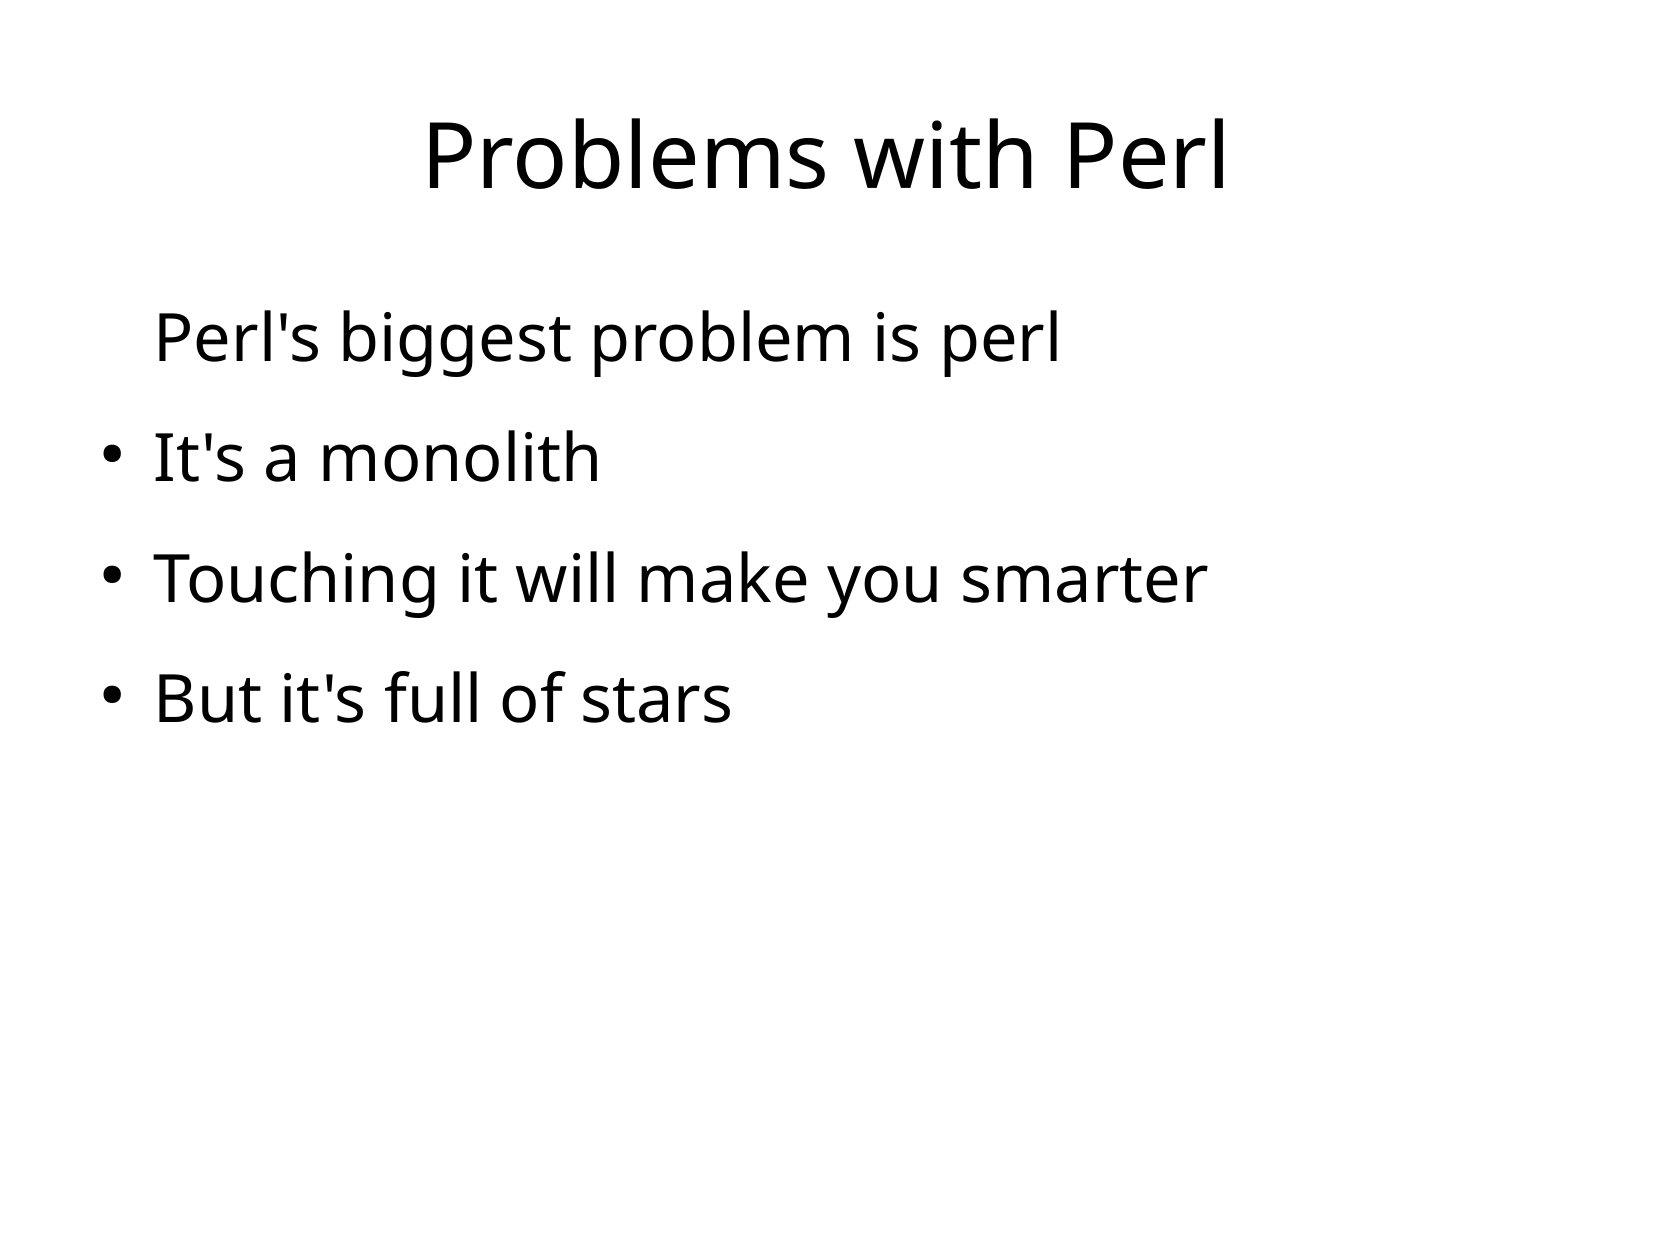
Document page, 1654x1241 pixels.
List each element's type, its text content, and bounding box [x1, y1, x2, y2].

title Problems with Perl [82, 49, 1571, 257]
list Perl's biggest problem is perl It's a monolith Touching it will make you smarter But it's full of stars [82, 290, 1571, 1109]
